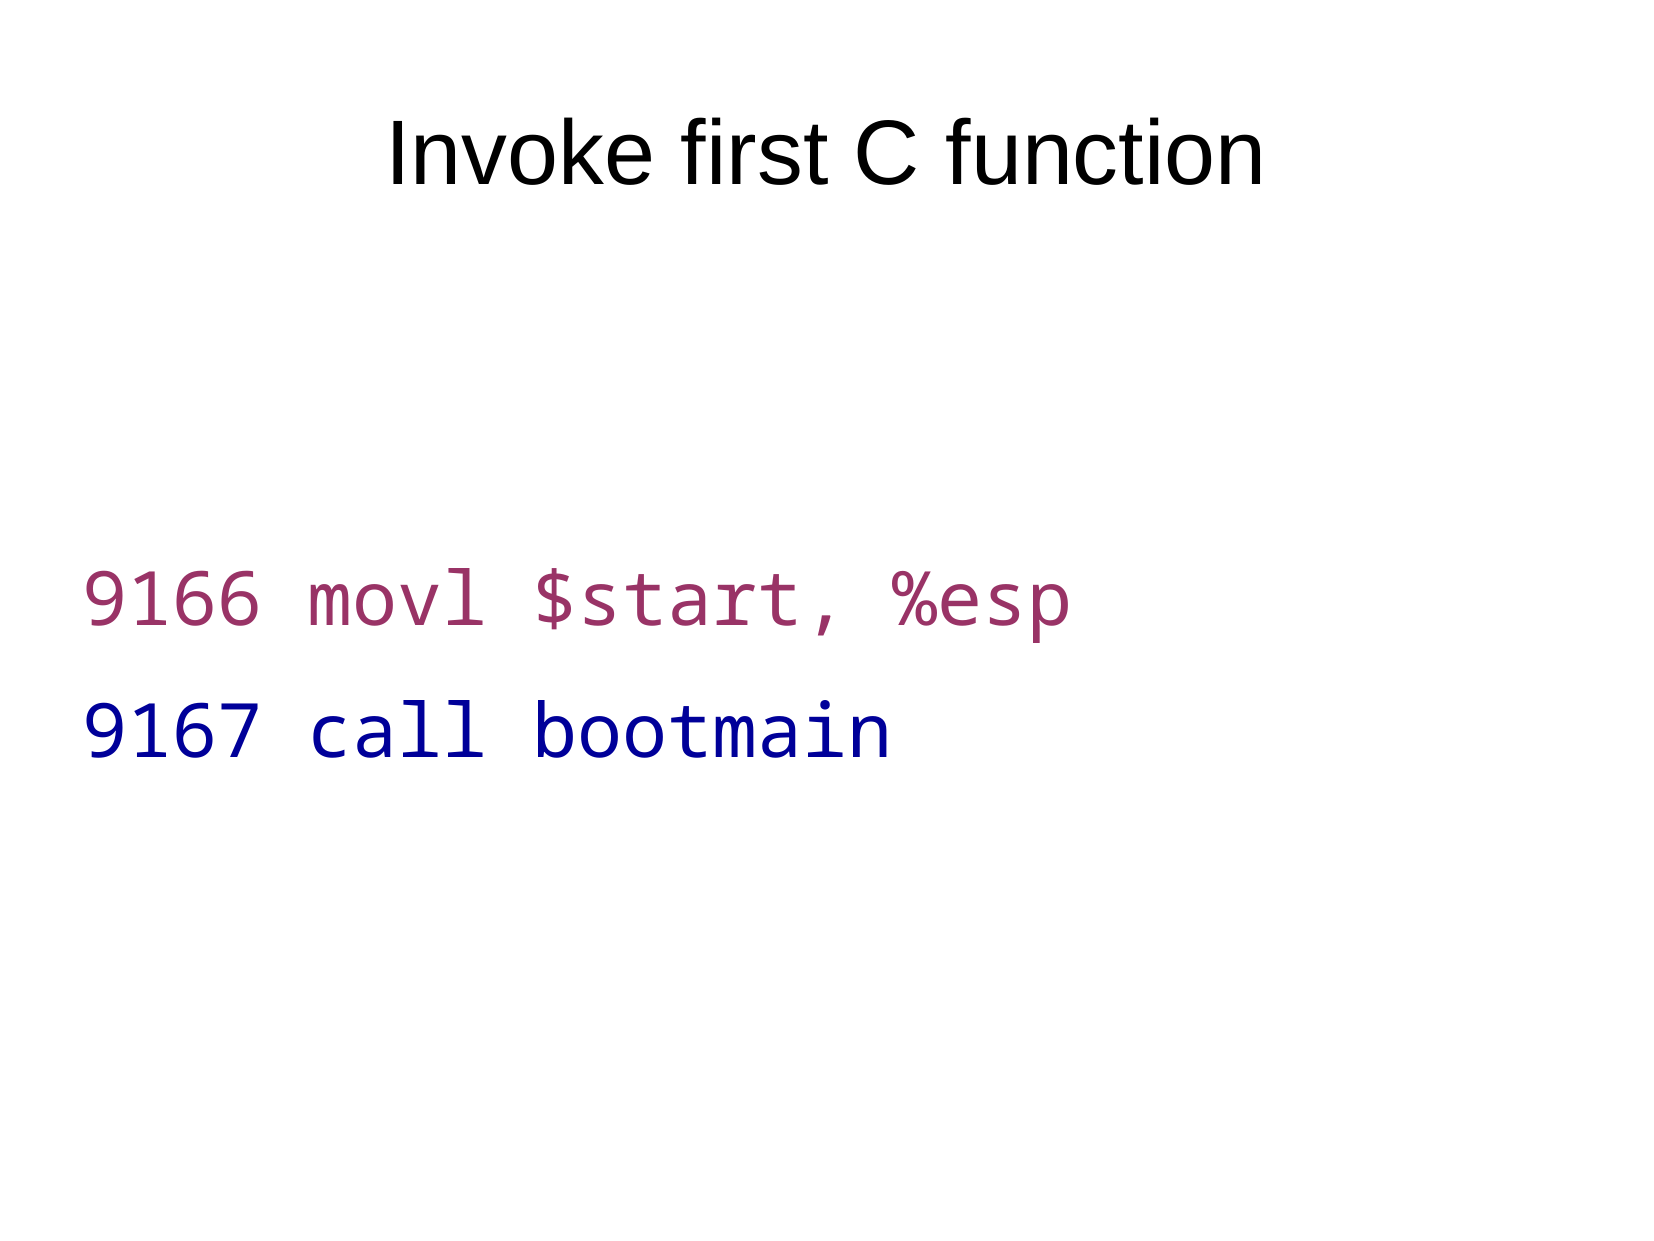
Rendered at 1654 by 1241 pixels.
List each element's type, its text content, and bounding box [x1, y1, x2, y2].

list 9166 movl $start, %esp 9167 call bootmain [82, 300, 1571, 1163]
title Invoke first C function [82, 49, 1571, 257]
